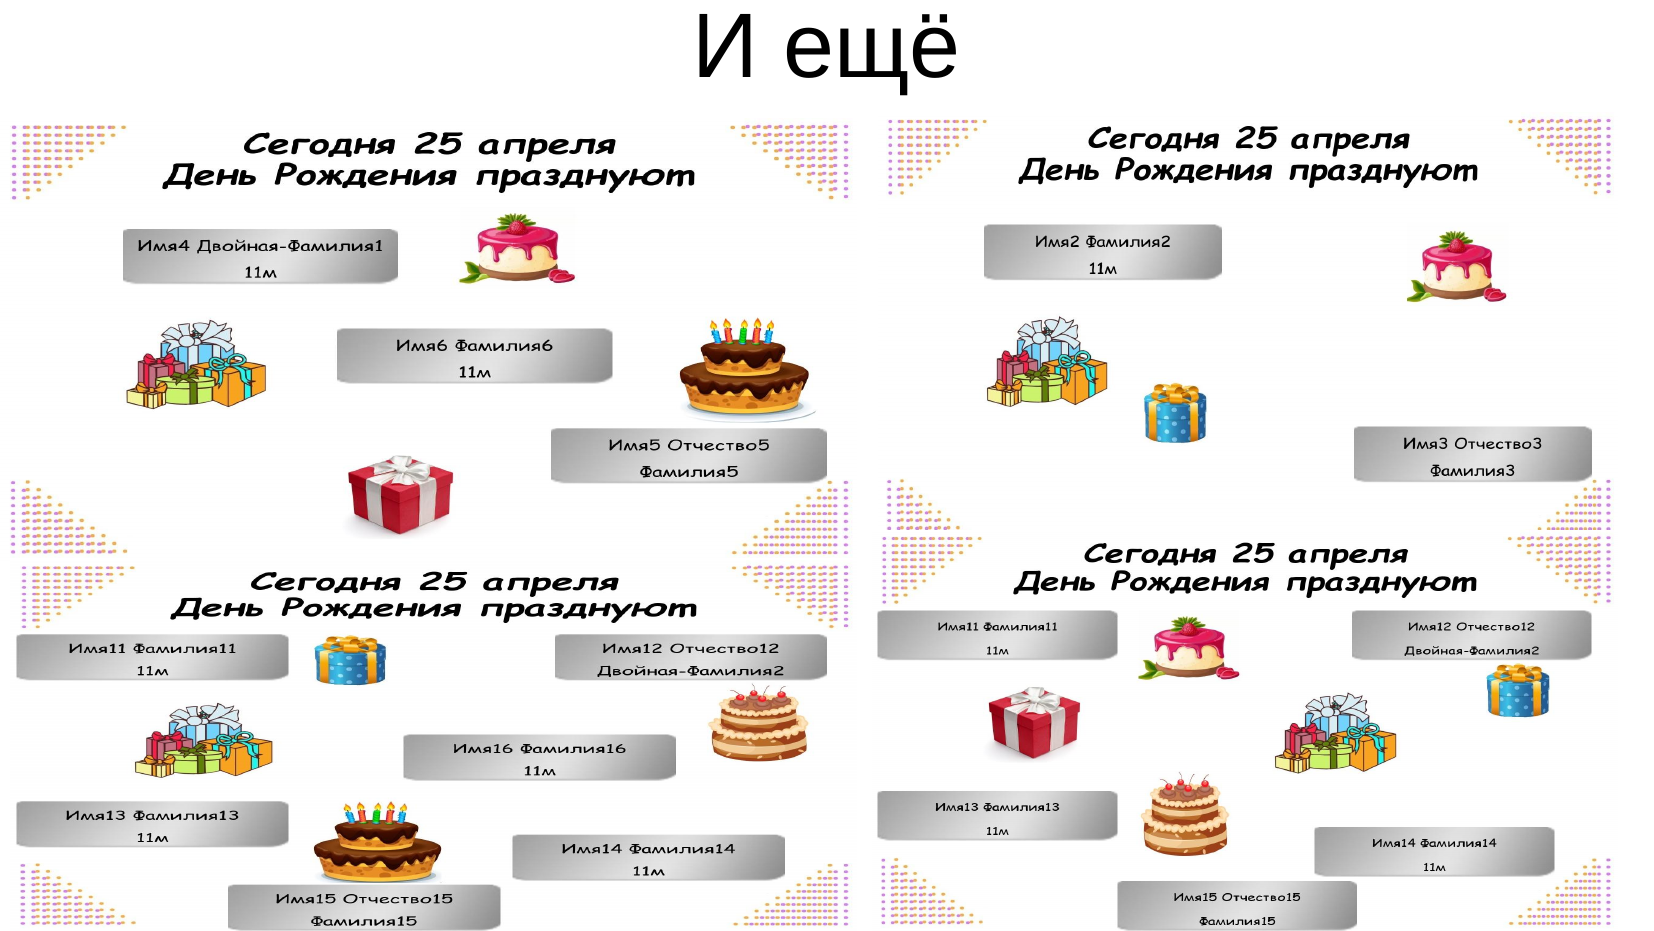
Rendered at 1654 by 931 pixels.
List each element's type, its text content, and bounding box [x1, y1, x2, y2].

picture [0, 118, 857, 931]
picture [872, 112, 1618, 931]
title И ещё [0, 0, 1654, 98]
